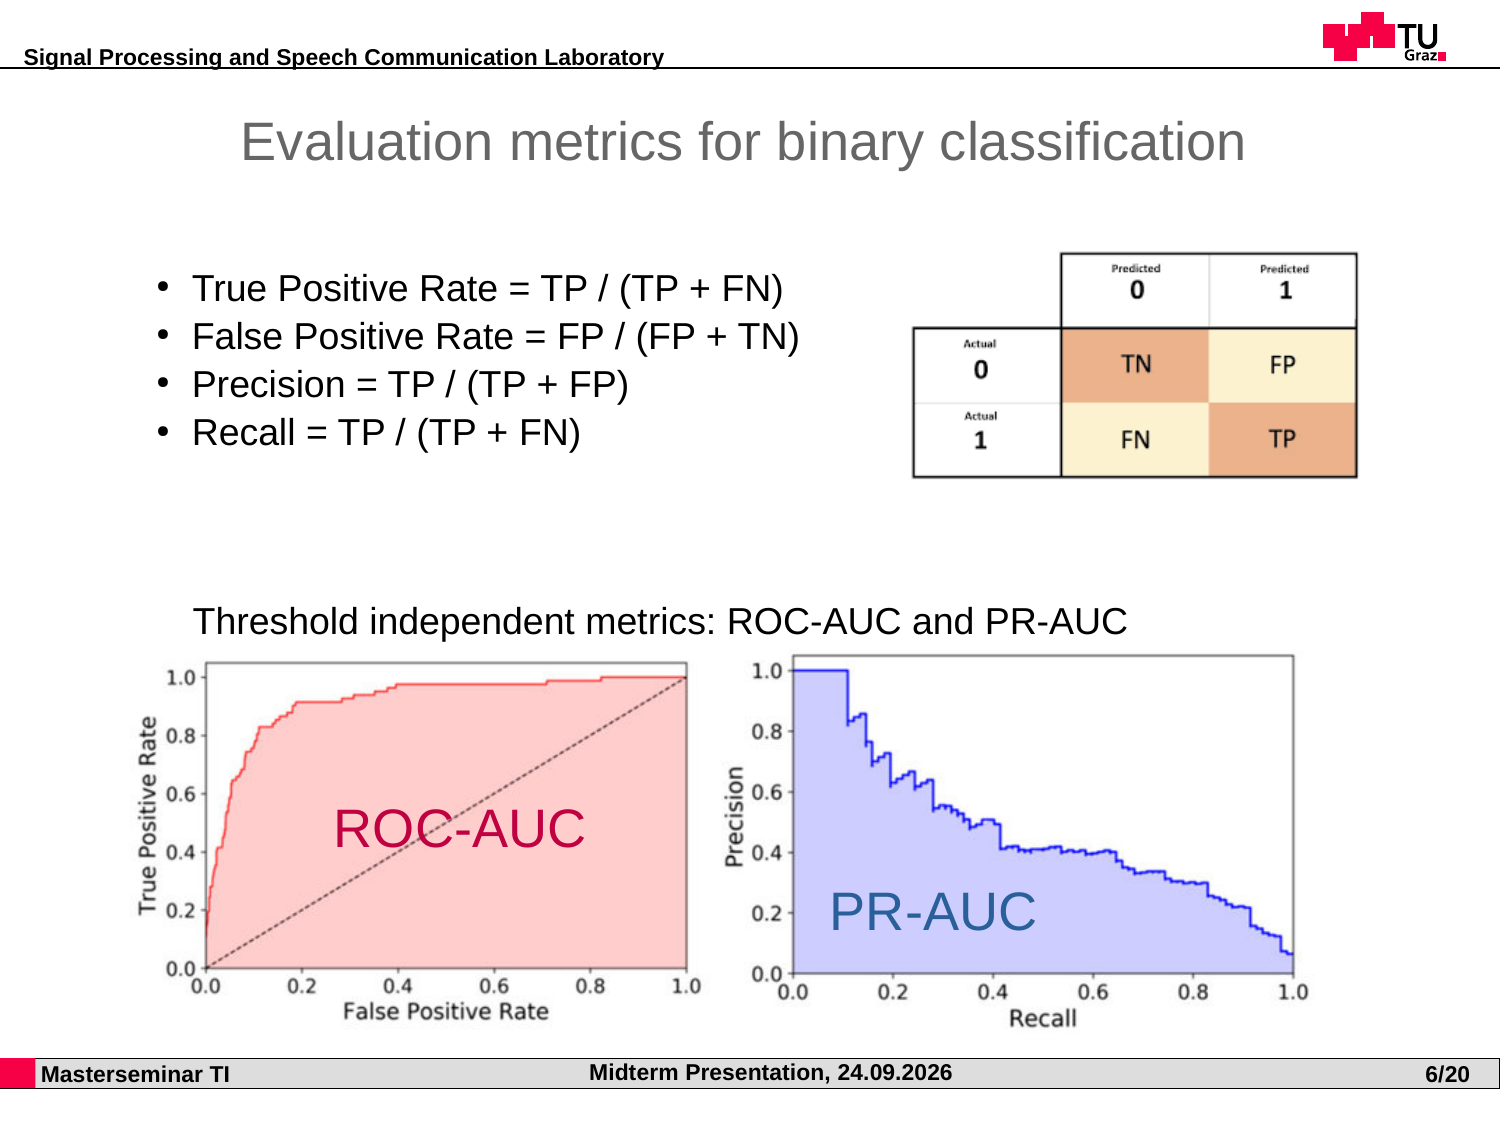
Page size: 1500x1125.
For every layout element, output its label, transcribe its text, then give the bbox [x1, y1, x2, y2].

text_box True Positive Rate = TP / (TP + FN) False Positive Rate = FP / (FP + TN) Precision = TP / (TP + FP) Recall = TP / (TP + FN) [141, 259, 839, 509]
list Threshold independent metrics: ROC-AUC and PR-AUC [107, 566, 1182, 662]
text_box PR-AUC [814, 874, 1111, 969]
picture [129, 649, 1317, 1042]
text_box ROC-AUC [318, 791, 615, 886]
picture [909, 249, 1365, 485]
list Evaluation metrics for binary classification [107, 106, 1382, 201]
